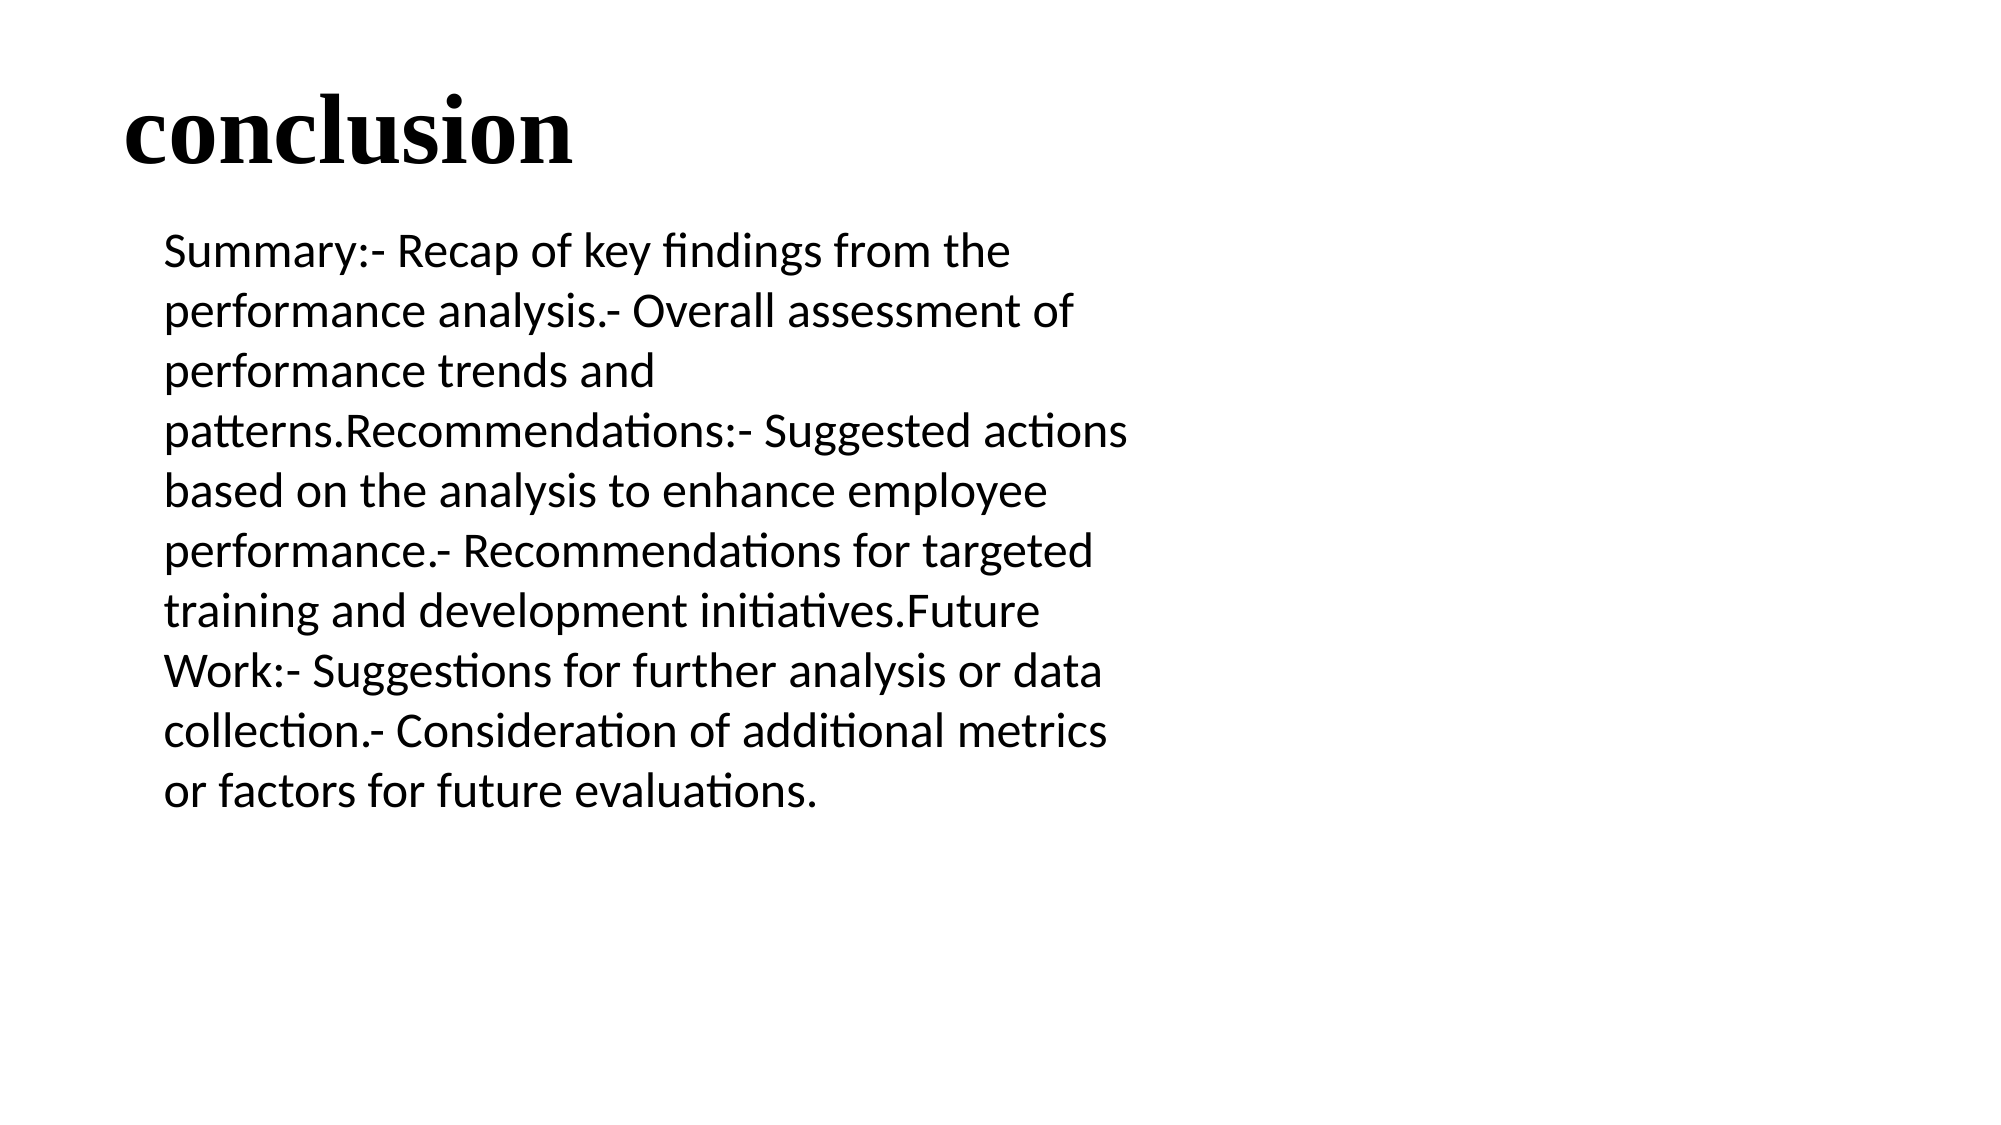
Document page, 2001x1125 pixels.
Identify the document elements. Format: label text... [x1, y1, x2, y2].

text_box Summary:- Recap of key findings from the performance analysis.- Overall assessment of performance trends and patterns.Recommendations:- Suggested actions based on the analysis to enhance employee performance.- Recommendations for targeted training and development initiatives.Future Work:- Suggestions for further analysis or data collection.- Consideration of additional metrics or factors for future evaluations. [148, 209, 1152, 831]
title conclusion [123, 63, 1877, 188]
